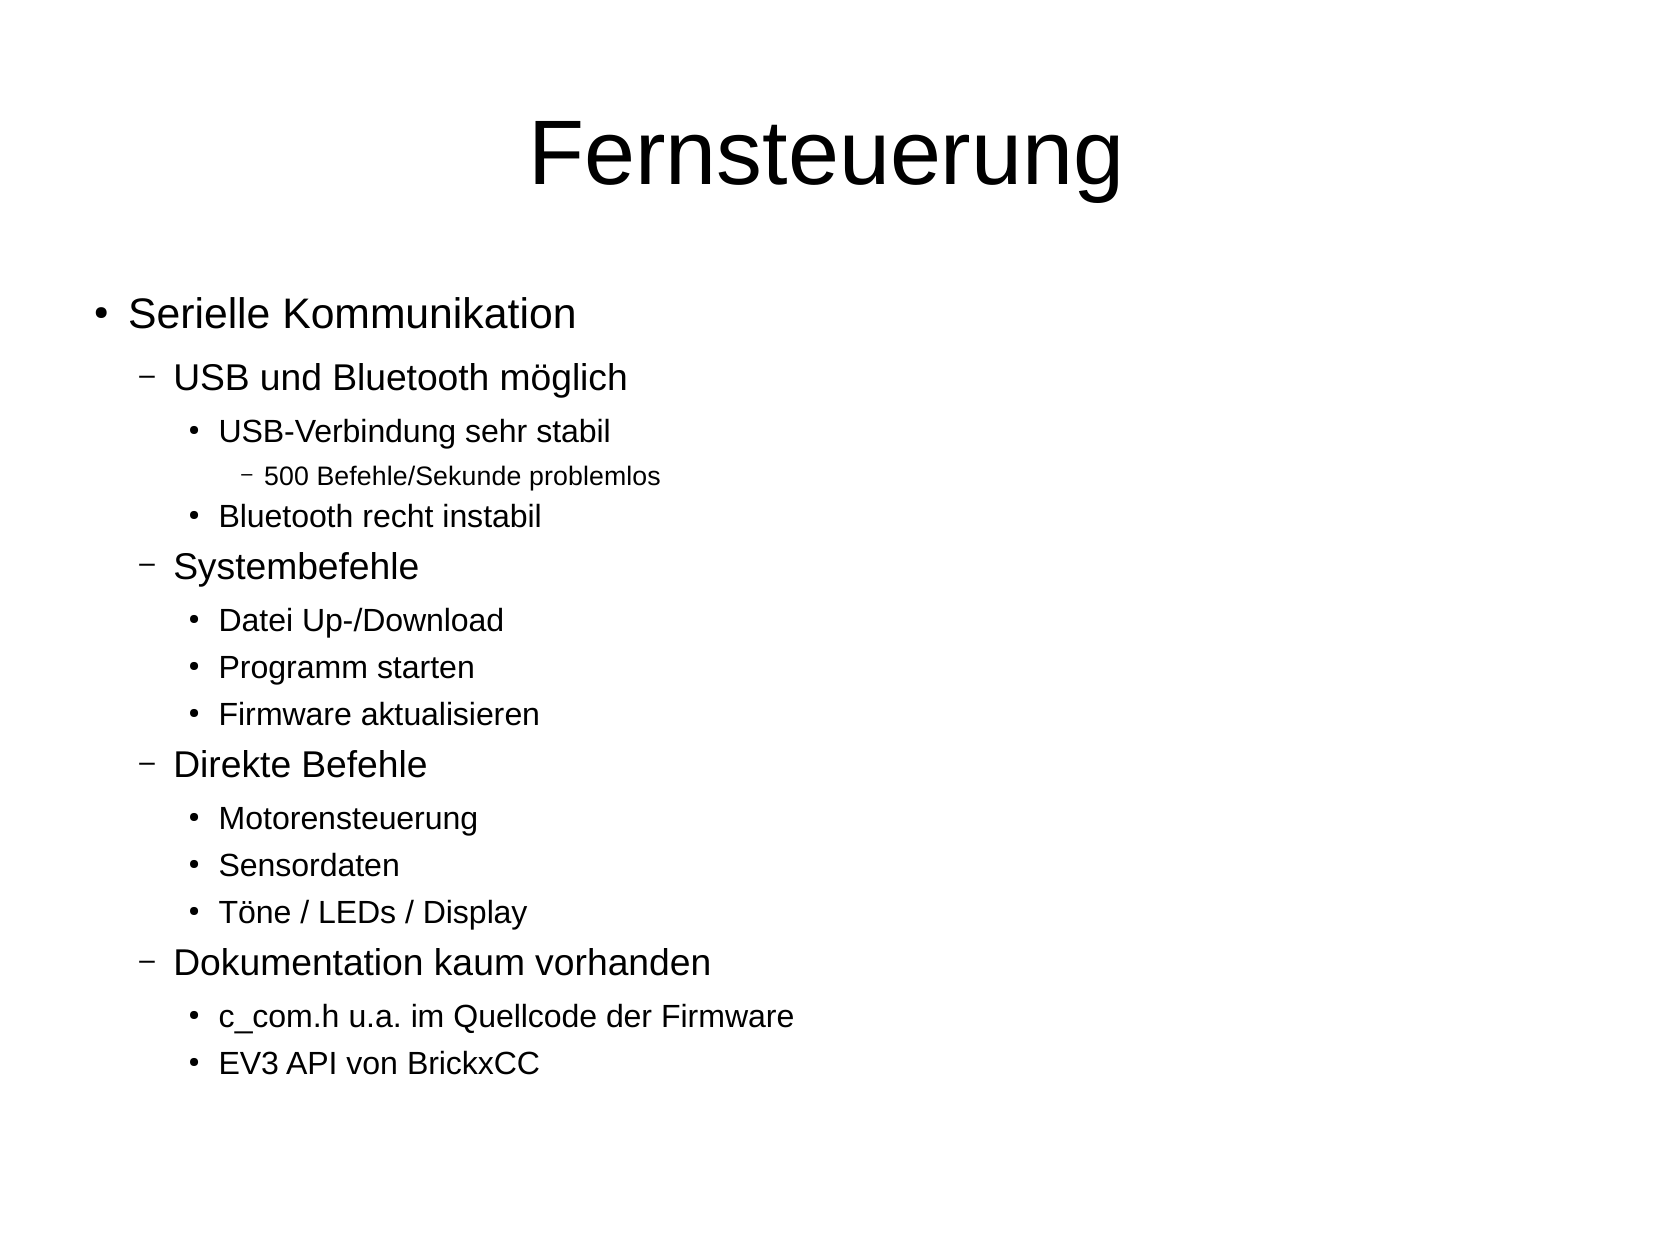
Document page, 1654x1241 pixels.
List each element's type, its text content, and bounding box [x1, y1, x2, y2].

title Fernsteuerung [82, 49, 1571, 257]
list Serielle Kommunikation USB und Bluetooth möglich USB-Verbindung sehr stabil 500 Befehle/Sekunde problemlos Bluetooth recht instabil Systembefehle Datei Up-/Download Programm starten Firmware aktualisieren Direkte Befehle Motorensteuerung Sensordaten Töne / LEDs / Display Dokumentation kaum vorhanden c_com.h u.a. im Quellcode der Firmware EV3 API von BrickxCC [82, 290, 1538, 1087]
